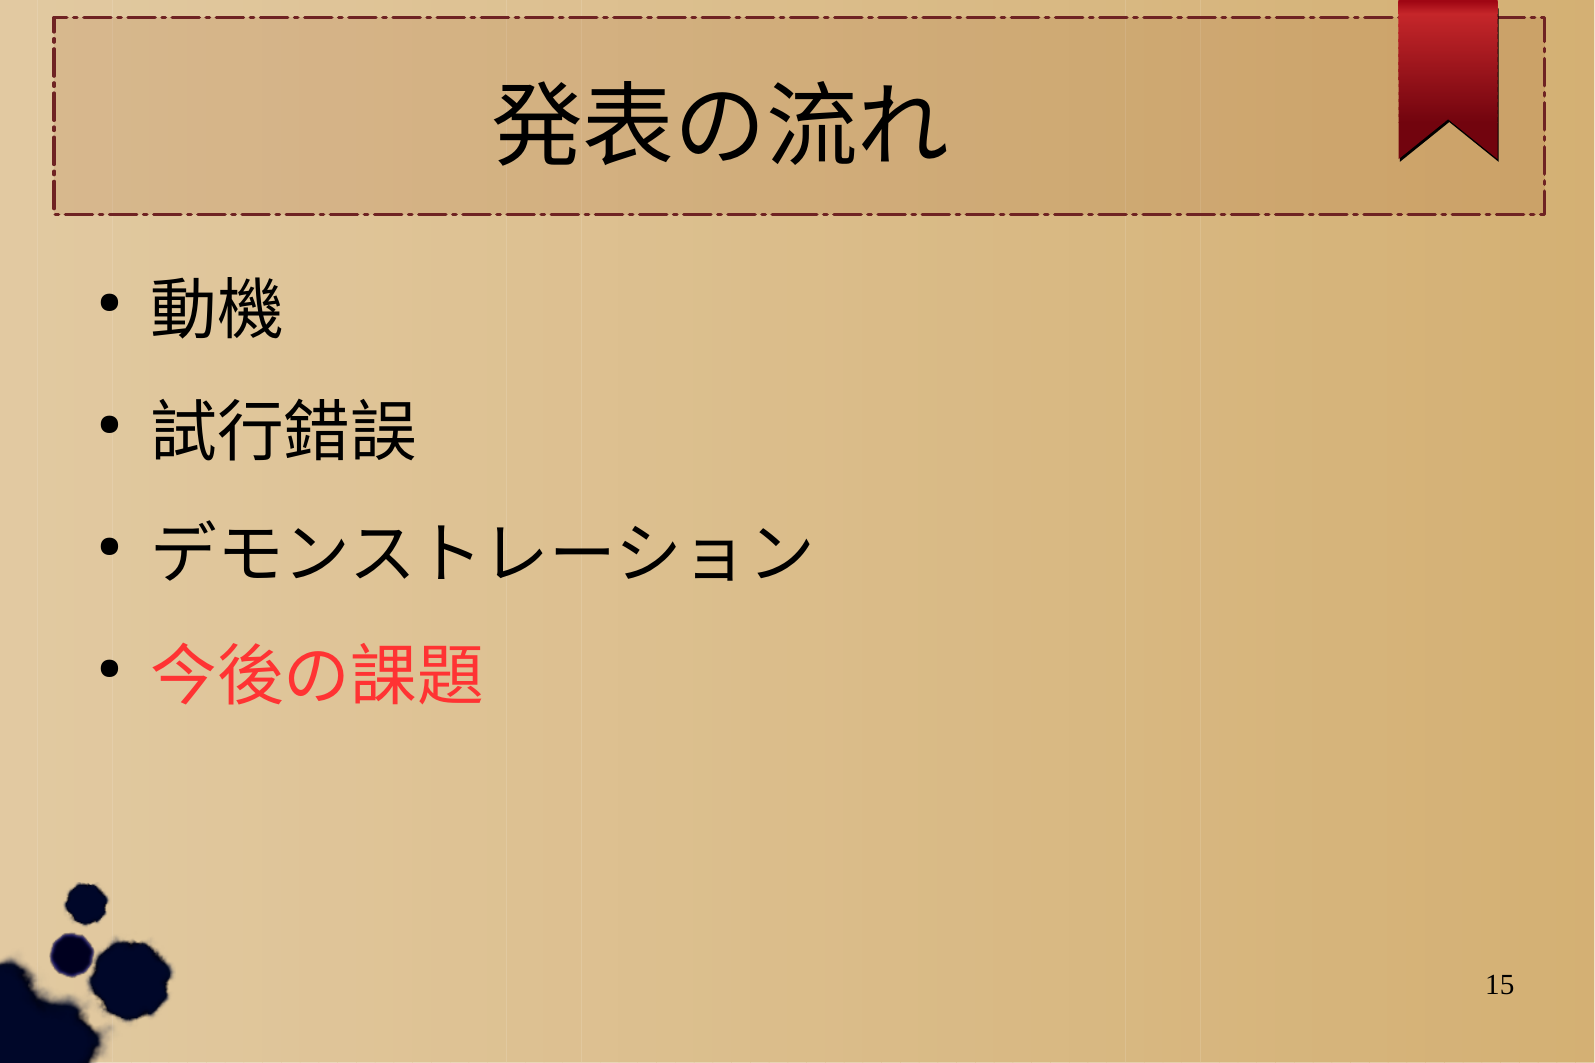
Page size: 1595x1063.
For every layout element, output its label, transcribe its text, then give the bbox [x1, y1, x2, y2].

list 動機 試行錯誤 デモンストレーション 今後の課題 [79, 256, 1515, 873]
title 発表の流れ [79, 40, 1361, 196]
